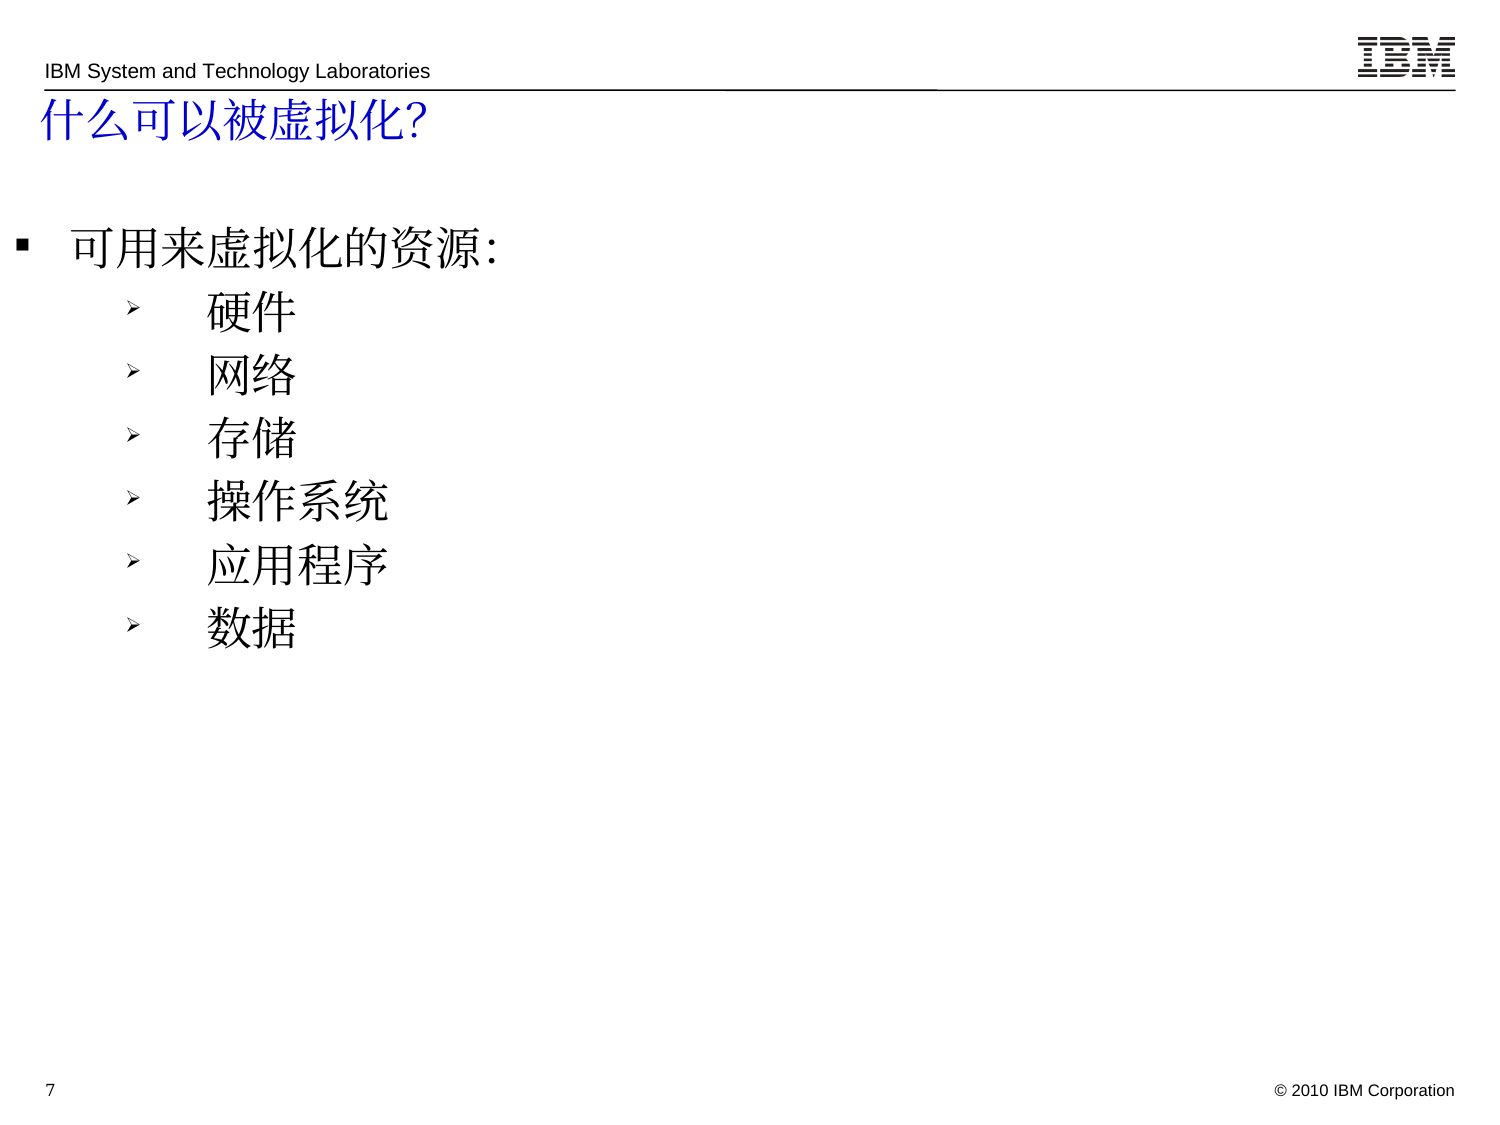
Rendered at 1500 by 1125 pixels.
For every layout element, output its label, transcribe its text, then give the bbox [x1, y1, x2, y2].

picture [1358, 37, 1455, 77]
text_box <number> [29, 1072, 85, 1108]
title 什么可以被虚拟化？ [24, 90, 1446, 193]
list 可用来虚拟化的资源： 硬件 网络 存储 操作系统 应用程序 数据 [0, 212, 1421, 944]
